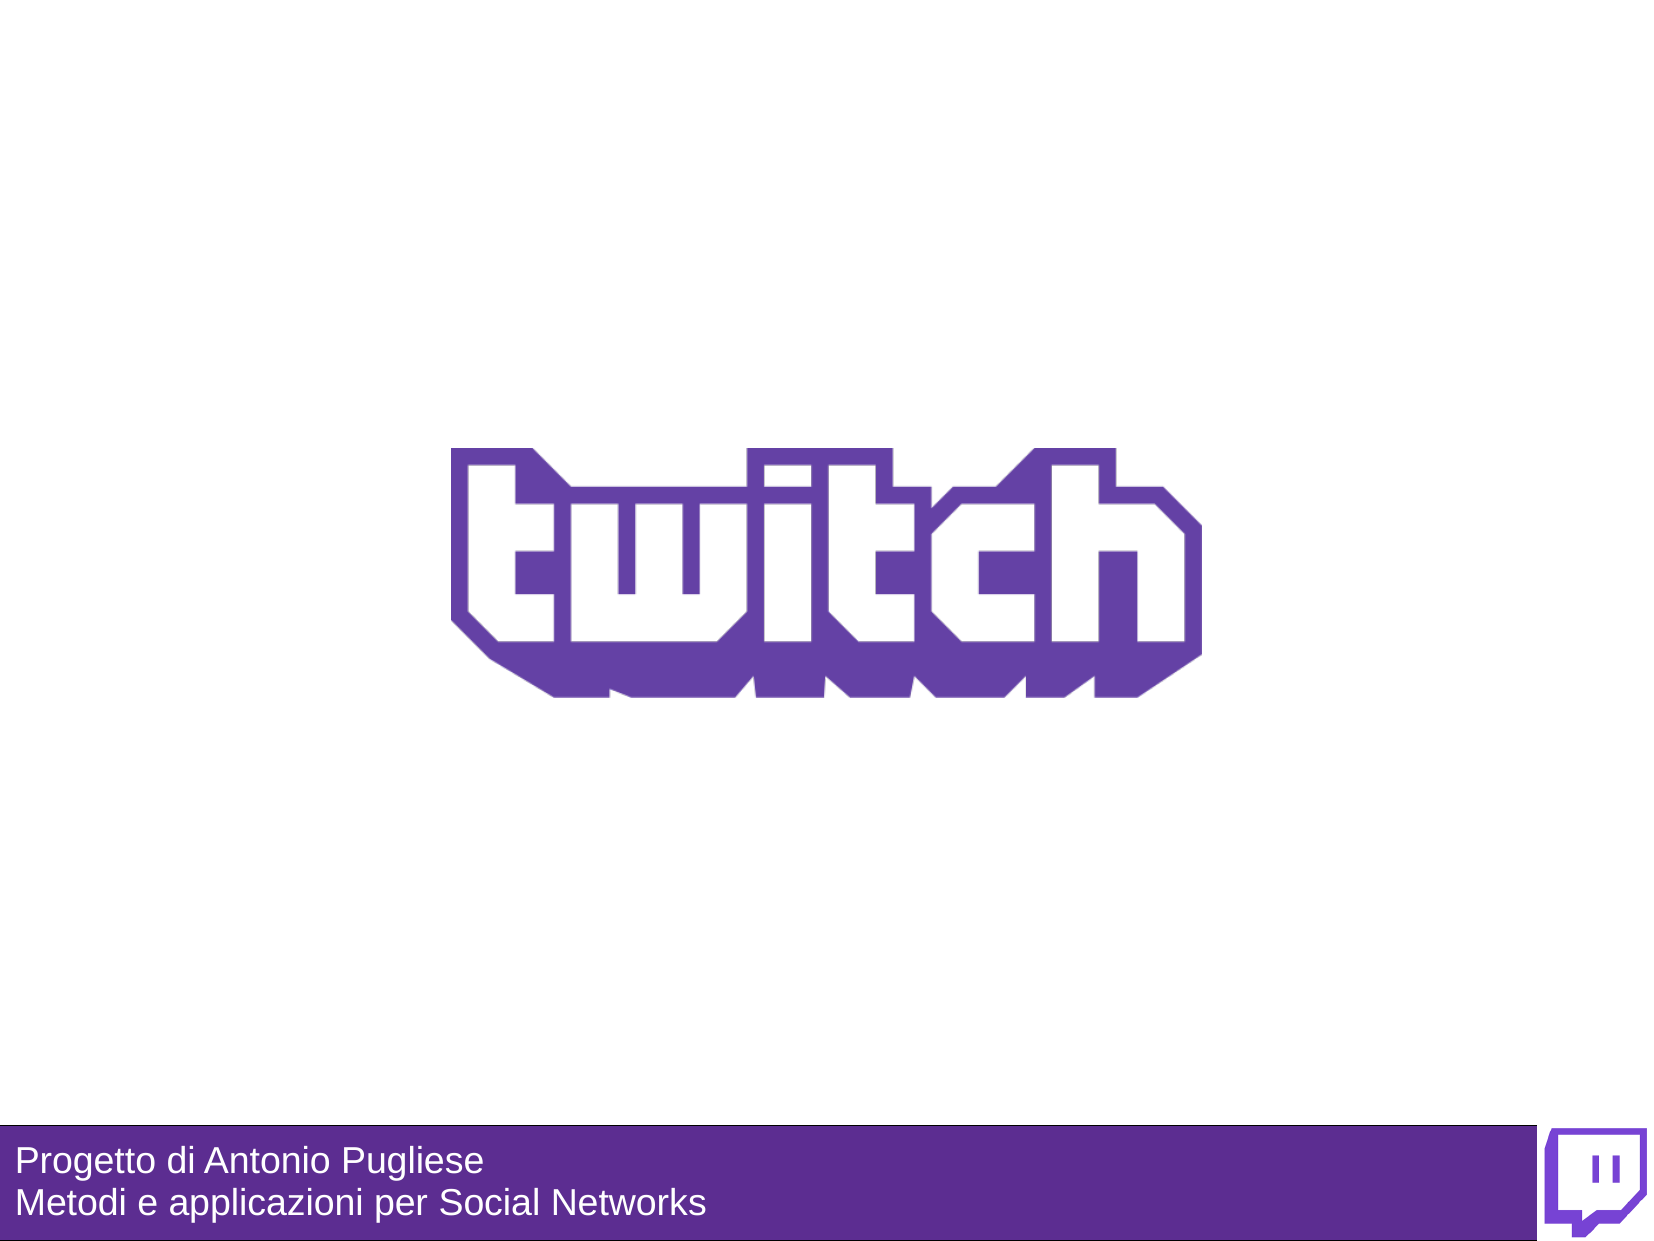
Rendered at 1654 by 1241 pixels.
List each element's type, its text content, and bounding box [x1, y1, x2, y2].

text_box [0, 1125, 1537, 1241]
text_box Progetto di Antonio Pugliese Metodi e applicazioni per Social Networks [0, 1132, 872, 1232]
picture [451, 448, 1202, 698]
picture [1537, 1124, 1653, 1241]
